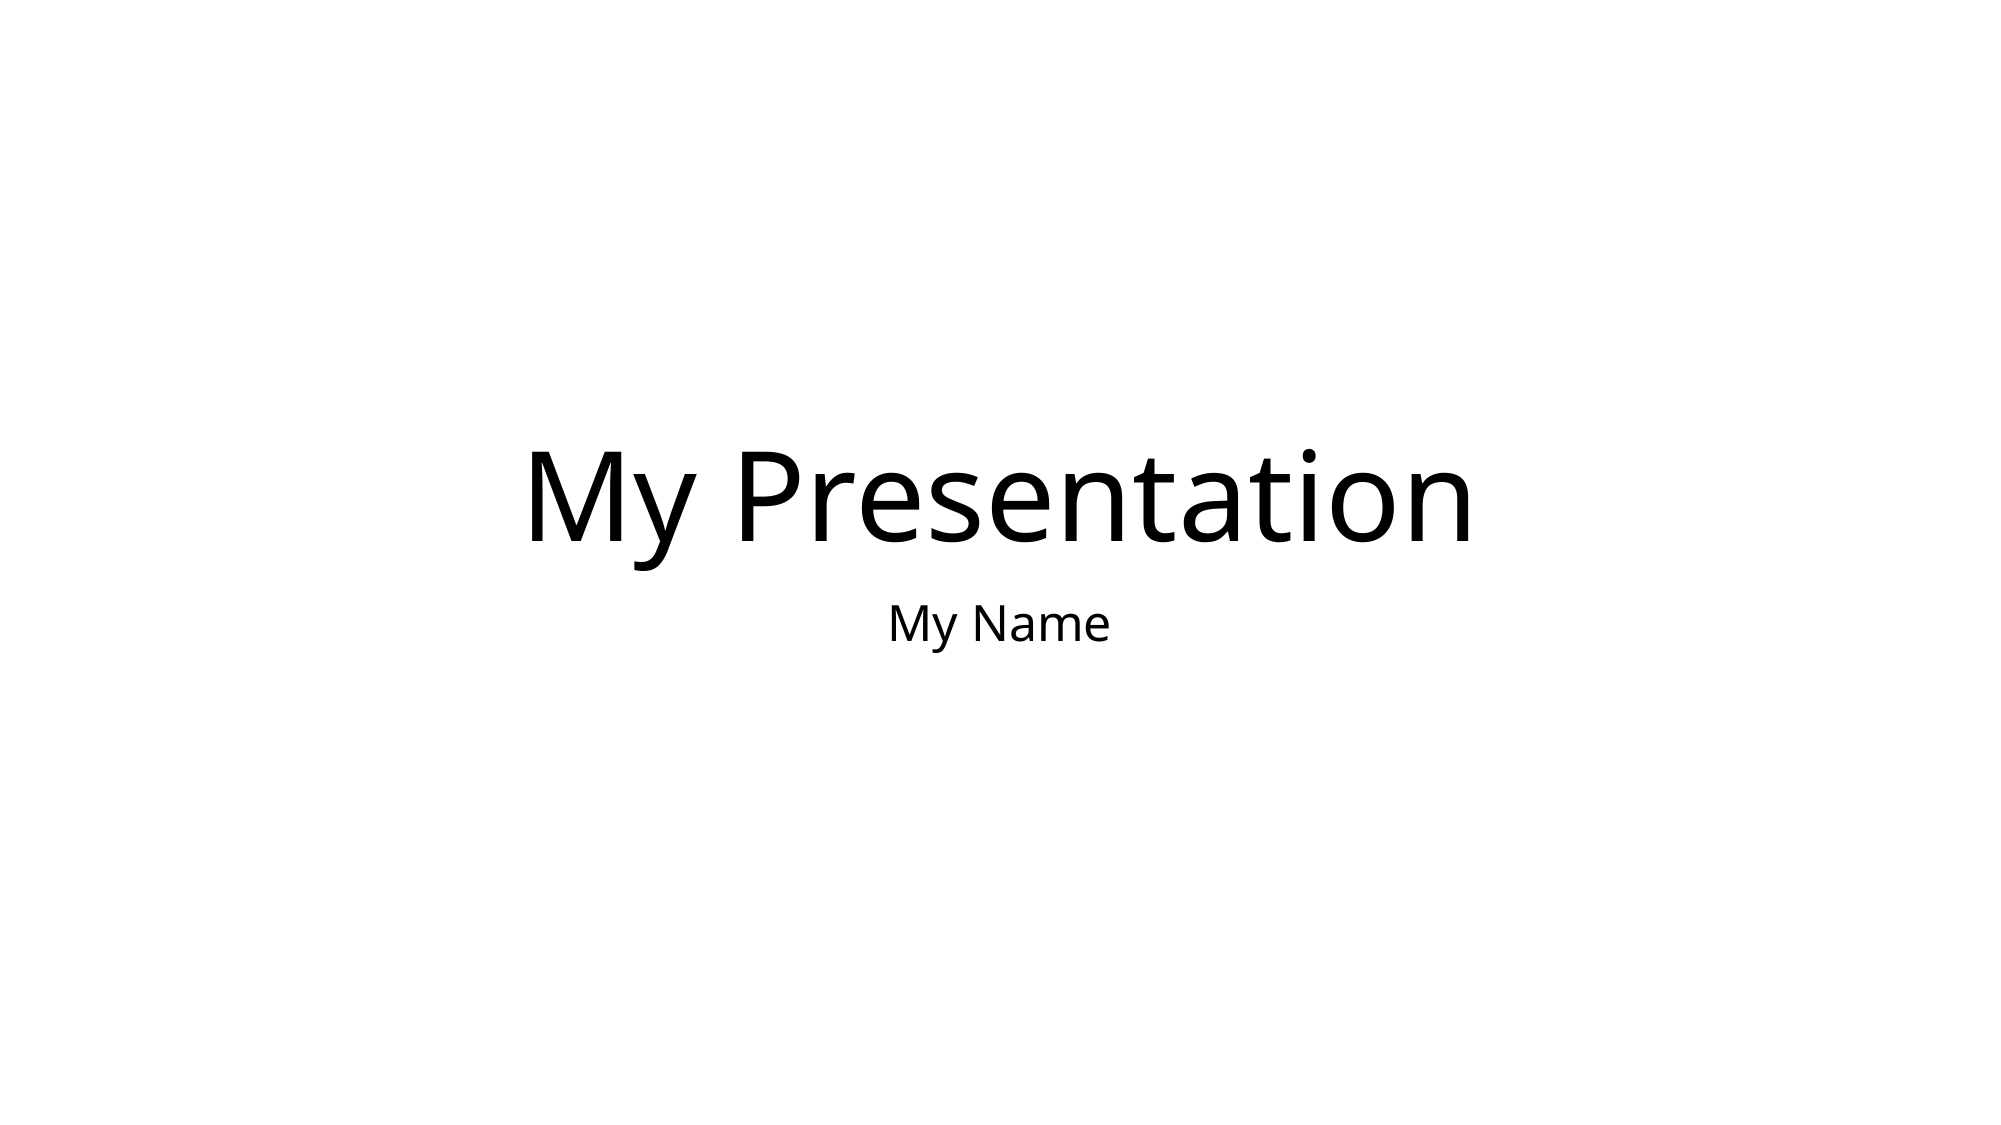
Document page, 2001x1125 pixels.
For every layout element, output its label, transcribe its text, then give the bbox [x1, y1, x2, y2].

subtitle My Name [249, 590, 1750, 863]
title My Presentation [249, 184, 1750, 576]
